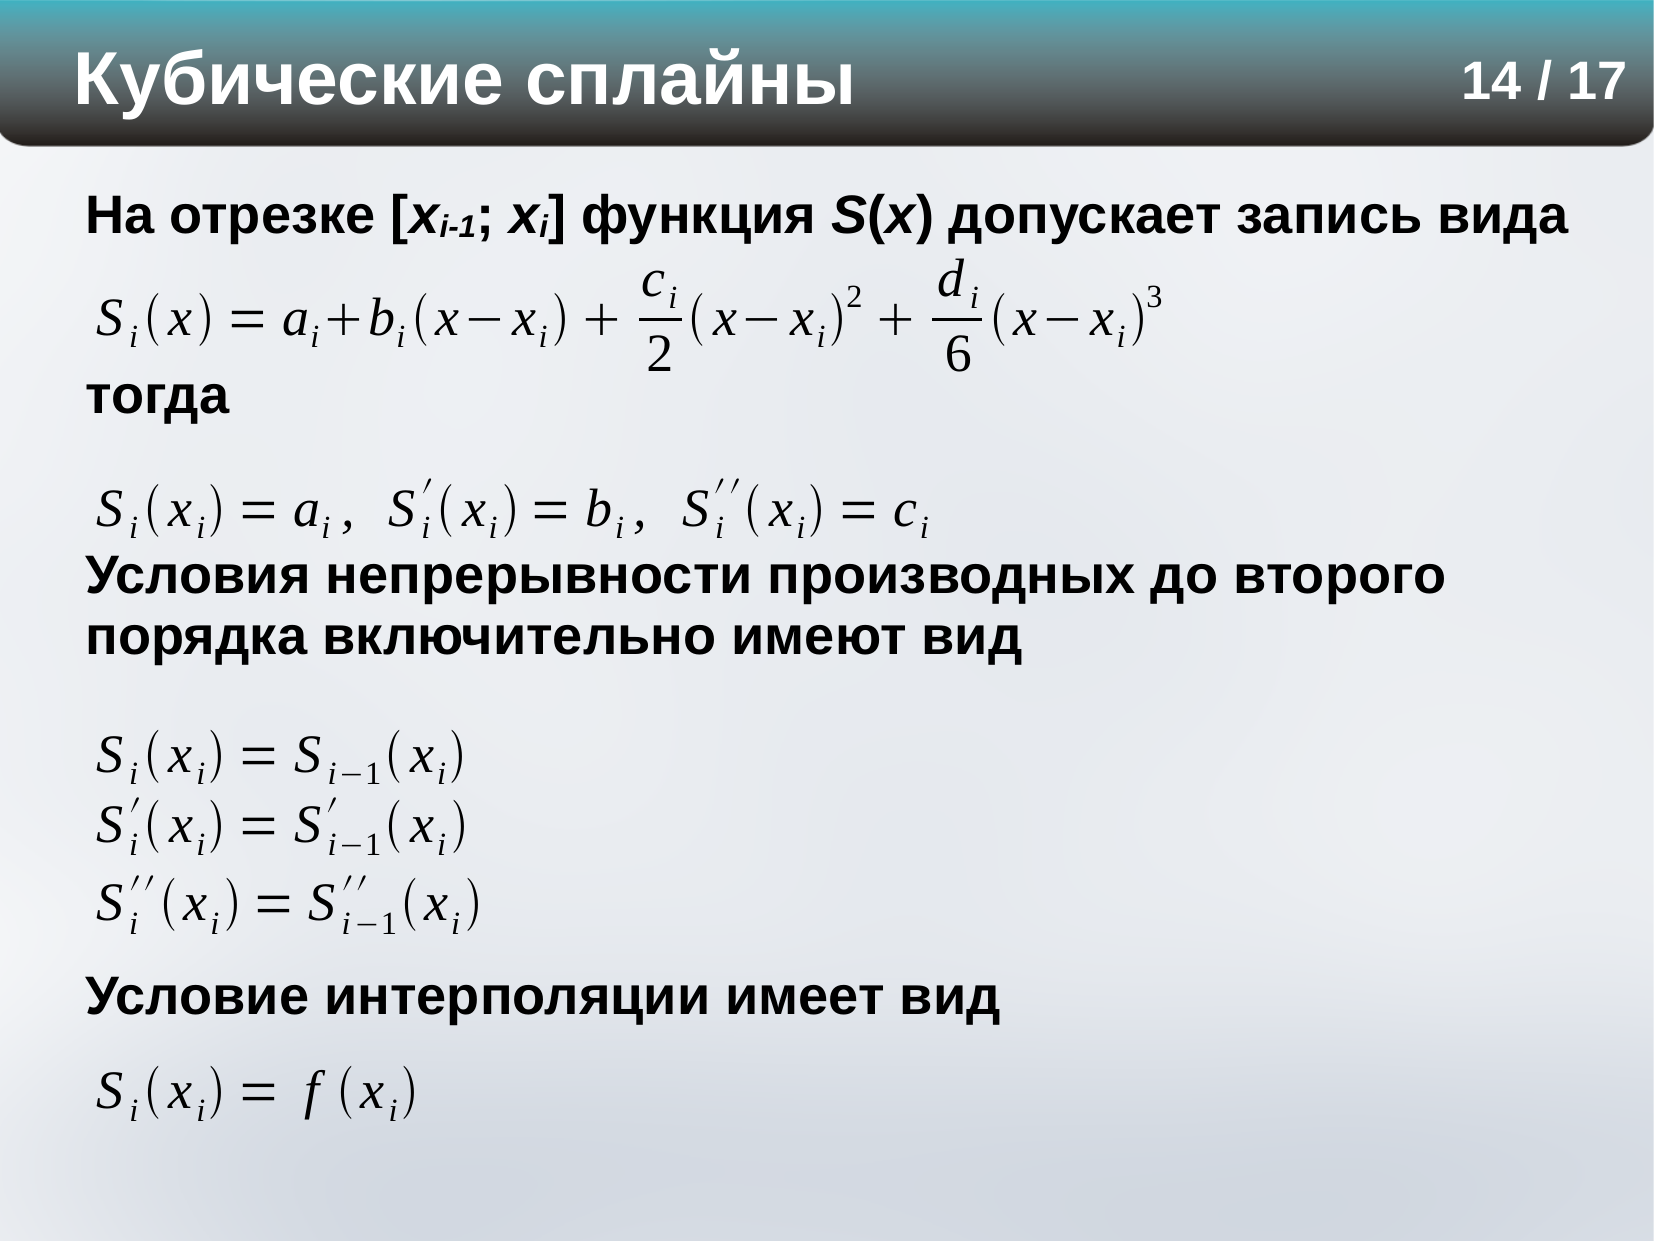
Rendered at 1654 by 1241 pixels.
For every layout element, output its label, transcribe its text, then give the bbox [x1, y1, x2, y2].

text_box Кубические сплайны [59, 29, 1359, 129]
chart [88, 248, 1169, 384]
text_box <номер> / 17 [1446, 42, 1654, 119]
chart [88, 723, 489, 942]
chart [88, 1060, 425, 1129]
picture [0, 0, 1654, 1241]
text_box На отрезке [xi-1; xi] функция S(x) допускает запись вида тогда Условия непрерывности производных до второго порядка включительно имеют вид Условие интерполяции имеет вид [70, 177, 1595, 1052]
chart [88, 469, 935, 546]
